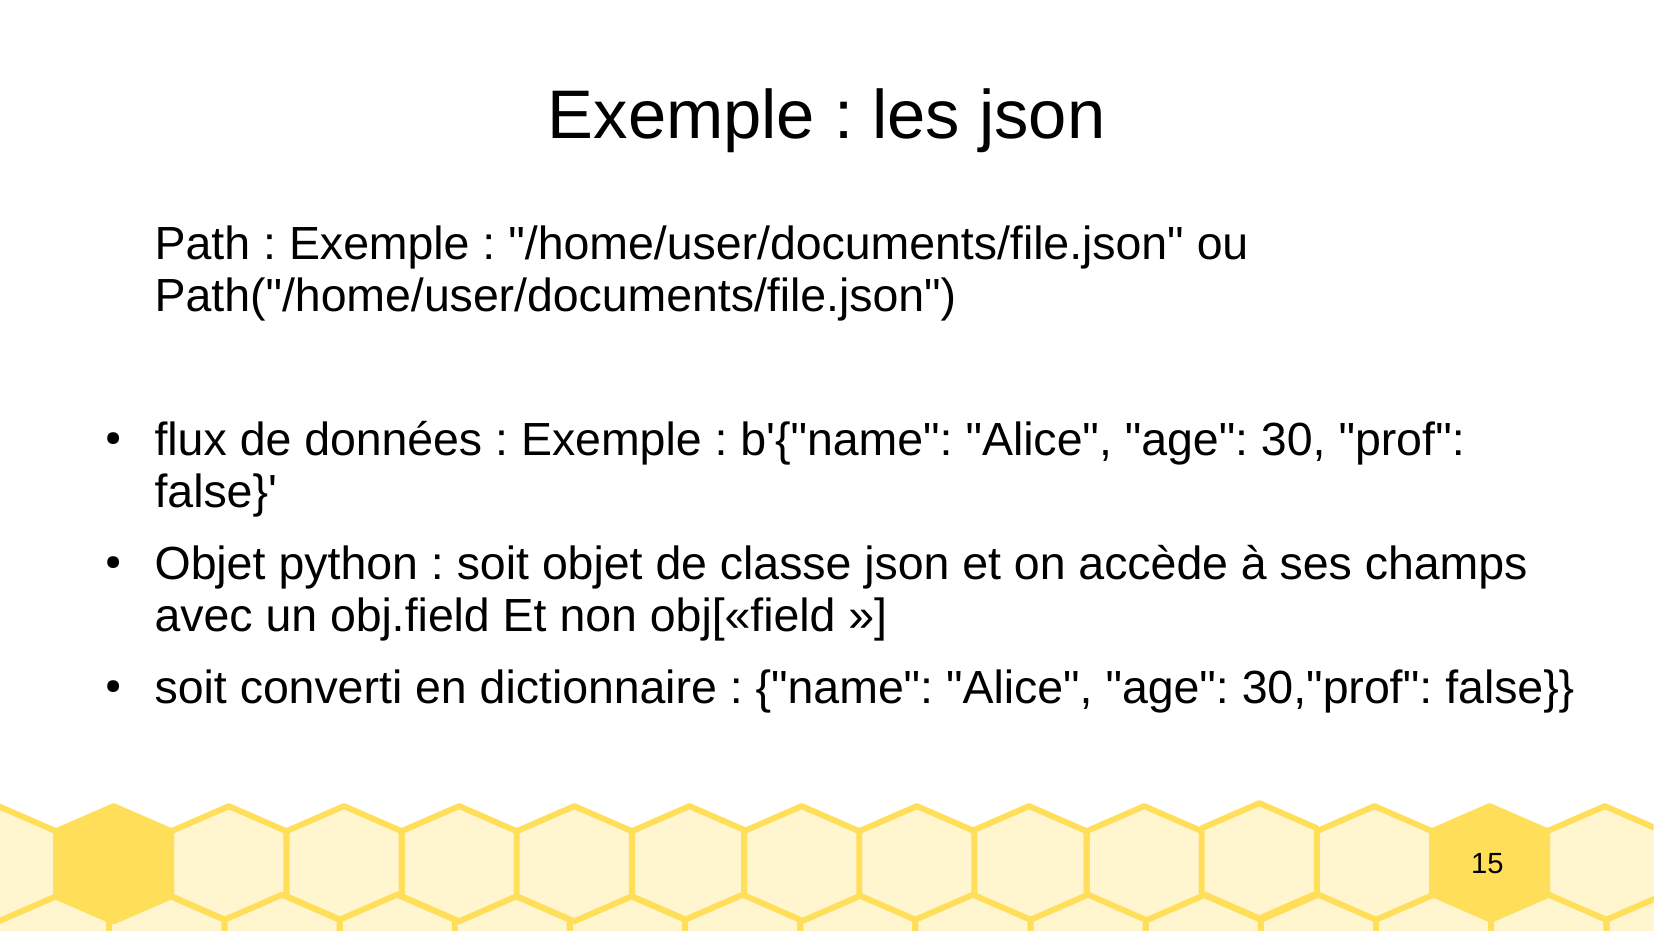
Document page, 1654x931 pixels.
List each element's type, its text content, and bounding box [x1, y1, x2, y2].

title Exemple : les json [82, 37, 1571, 193]
list Path : Exemple : "/home/user/documents/file.json" ou Path("/home/user/documents/file.json") flux de données : Exemple : b'{"name": "Alice", "age": 30, "prof": false}' Objet python : soit objet de classe json et on accède à ses champs avec un obj.field Et non obj[«field »] soit converti en dictionnaire : {"name": "Alice", "age": 30,"prof": false}} [88, 217, 1577, 758]
